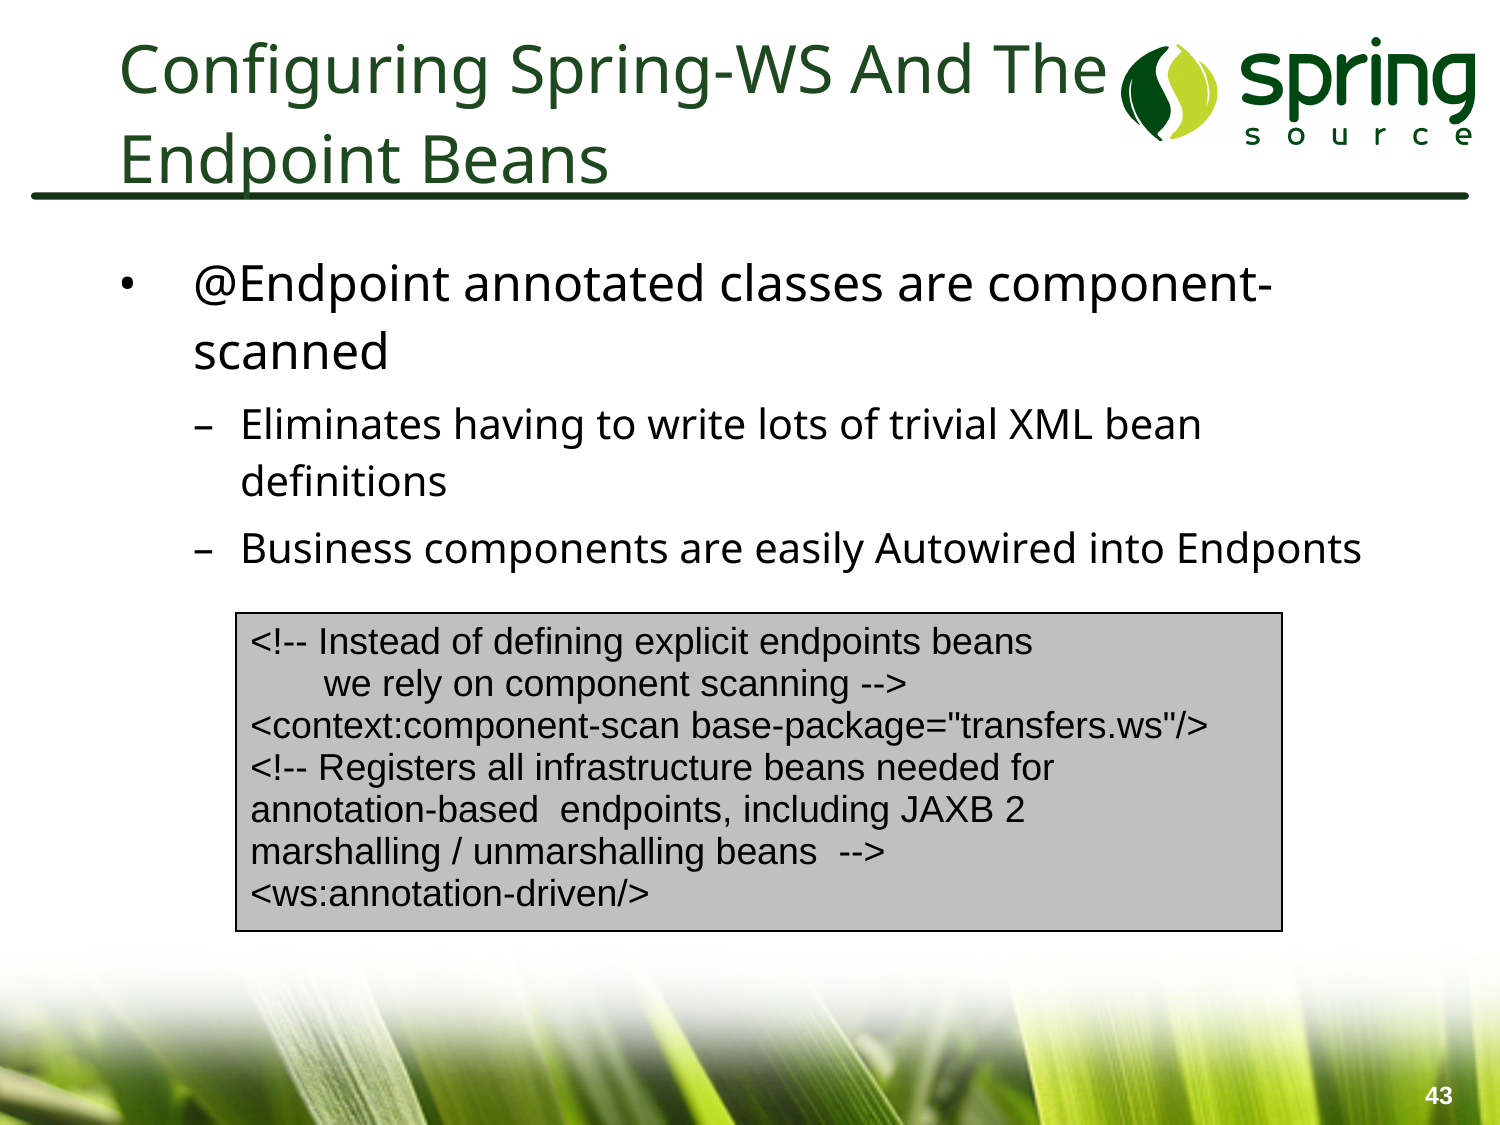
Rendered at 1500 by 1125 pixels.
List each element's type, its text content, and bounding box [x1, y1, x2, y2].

title Configuring Spring-WS And The Endpoint Beans [103, 14, 1136, 192]
text_box <!-- Instead of defining explicit endpoints beans we rely on component scanning --> <context:component-scan base-package="transfers.ws"/> <!-- Registers all infrastructure beans needed for annotation-based endpoints, including JAXB 2 marshalling / unmarshalling beans --> <ws:annotation-driven/> [235, 903, 1282, 932]
list @Endpoint annotated classes are component-scanned Eliminates having to write lots of trivial XML bean definitions Business components are easily Autowired into Endponts [103, 239, 1395, 903]
picture [0, 944, 1500, 1125]
picture [1136, 37, 1475, 145]
